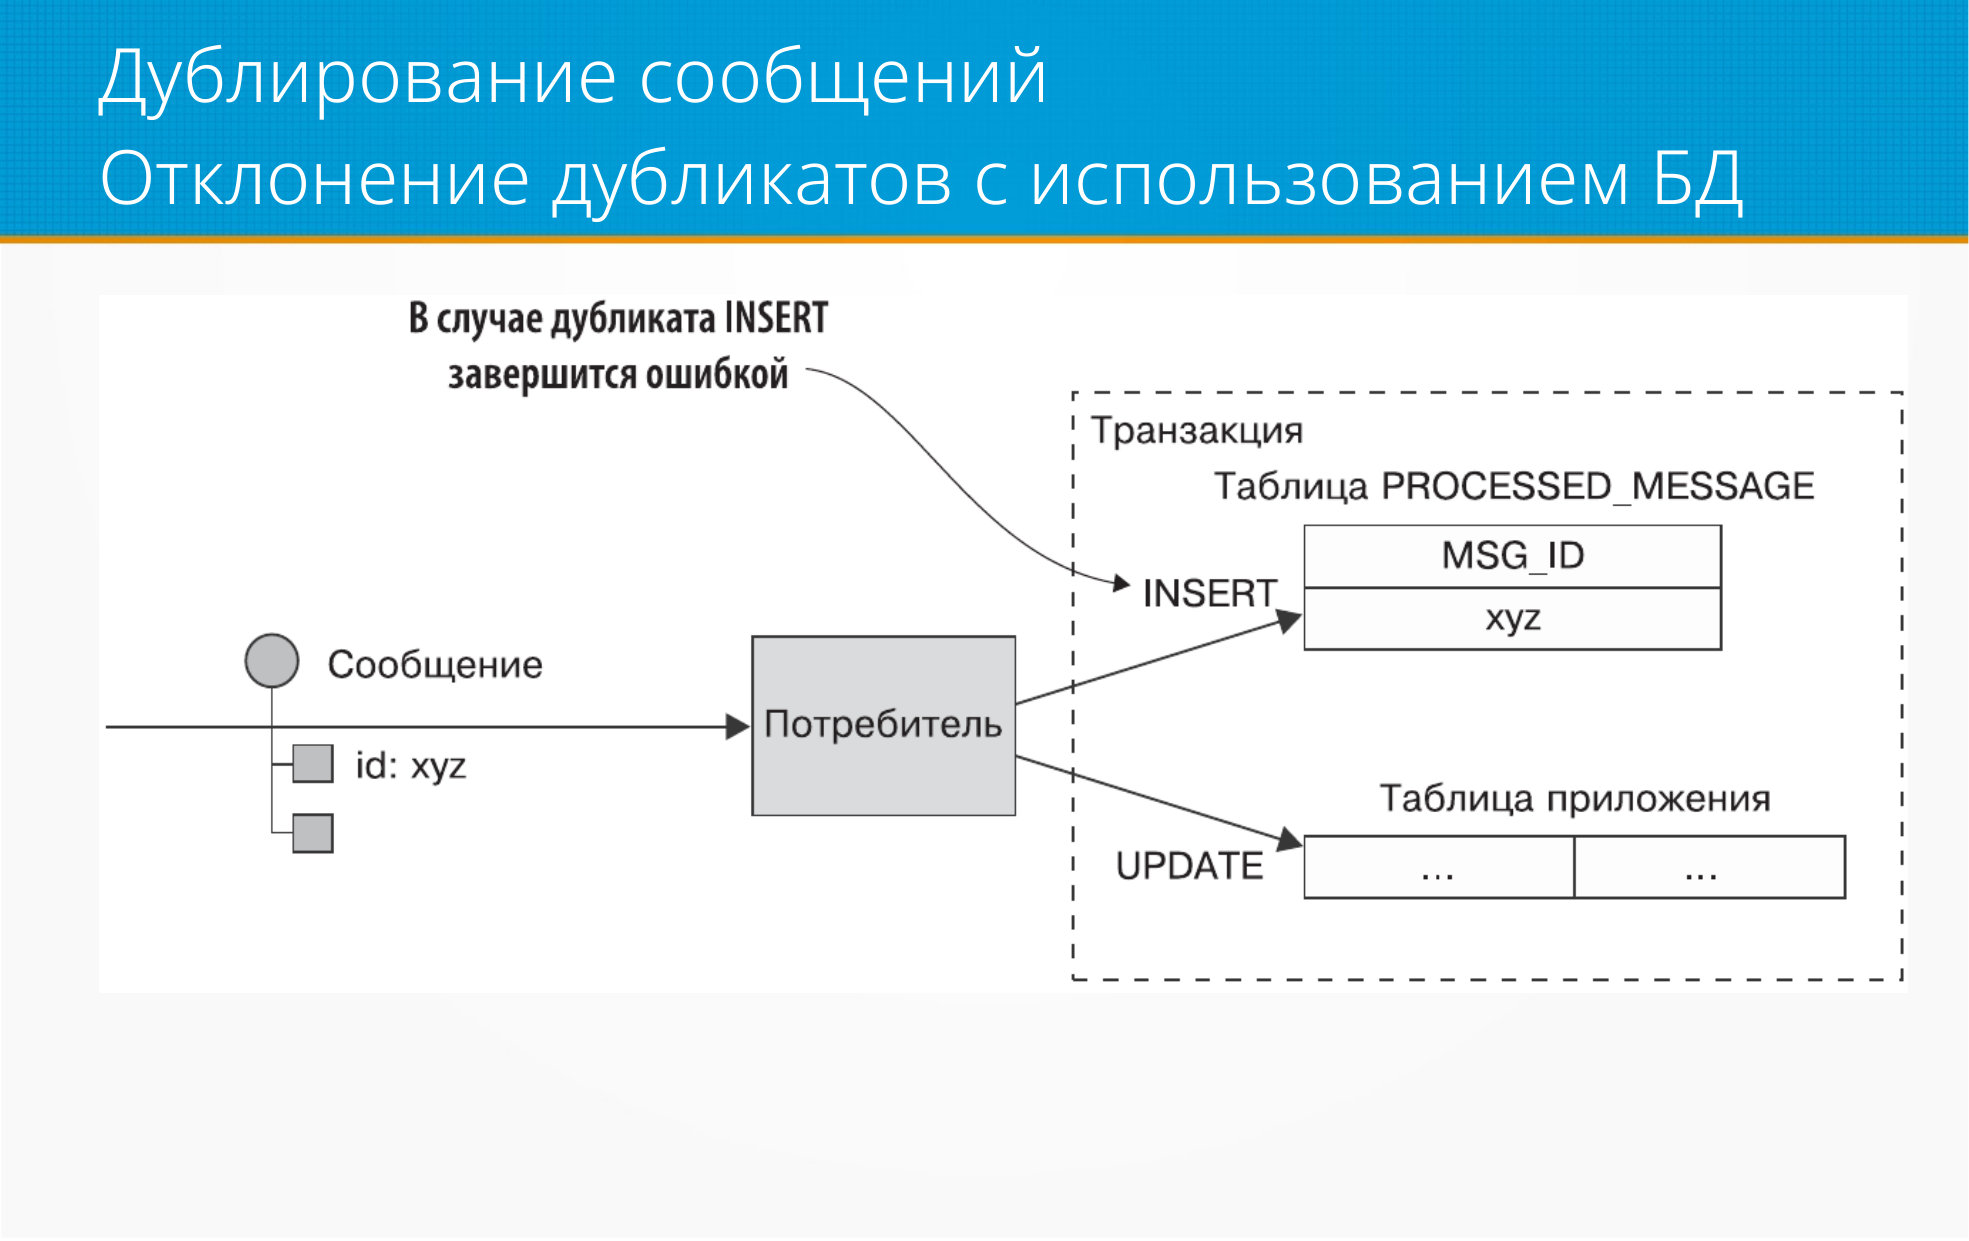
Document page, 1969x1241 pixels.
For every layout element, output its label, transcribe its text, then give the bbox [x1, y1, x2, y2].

picture [0, 233, 1969, 1241]
title Дублирование сообщений Отклонение дубликатов с использованием БД [98, 19, 1870, 227]
